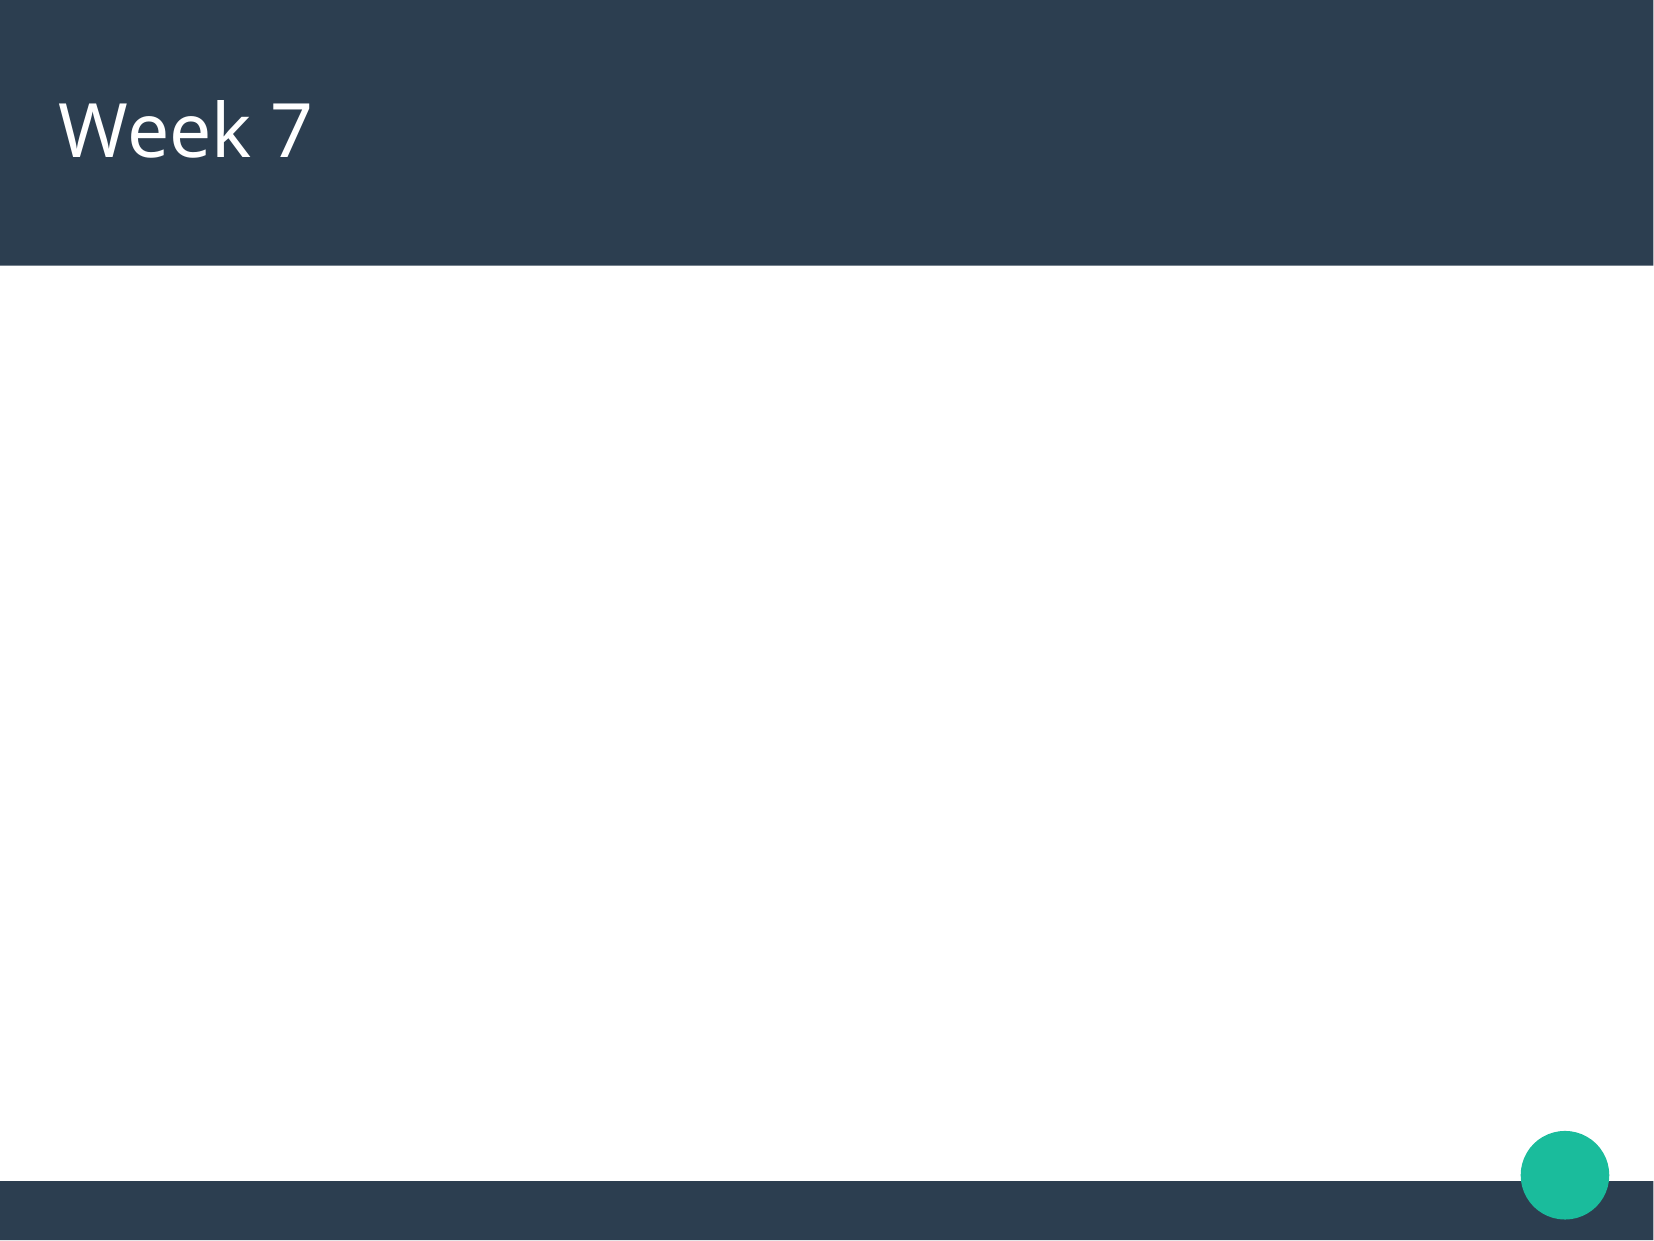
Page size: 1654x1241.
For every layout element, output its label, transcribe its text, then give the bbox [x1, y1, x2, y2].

title Week 7 [59, 49, 1595, 207]
